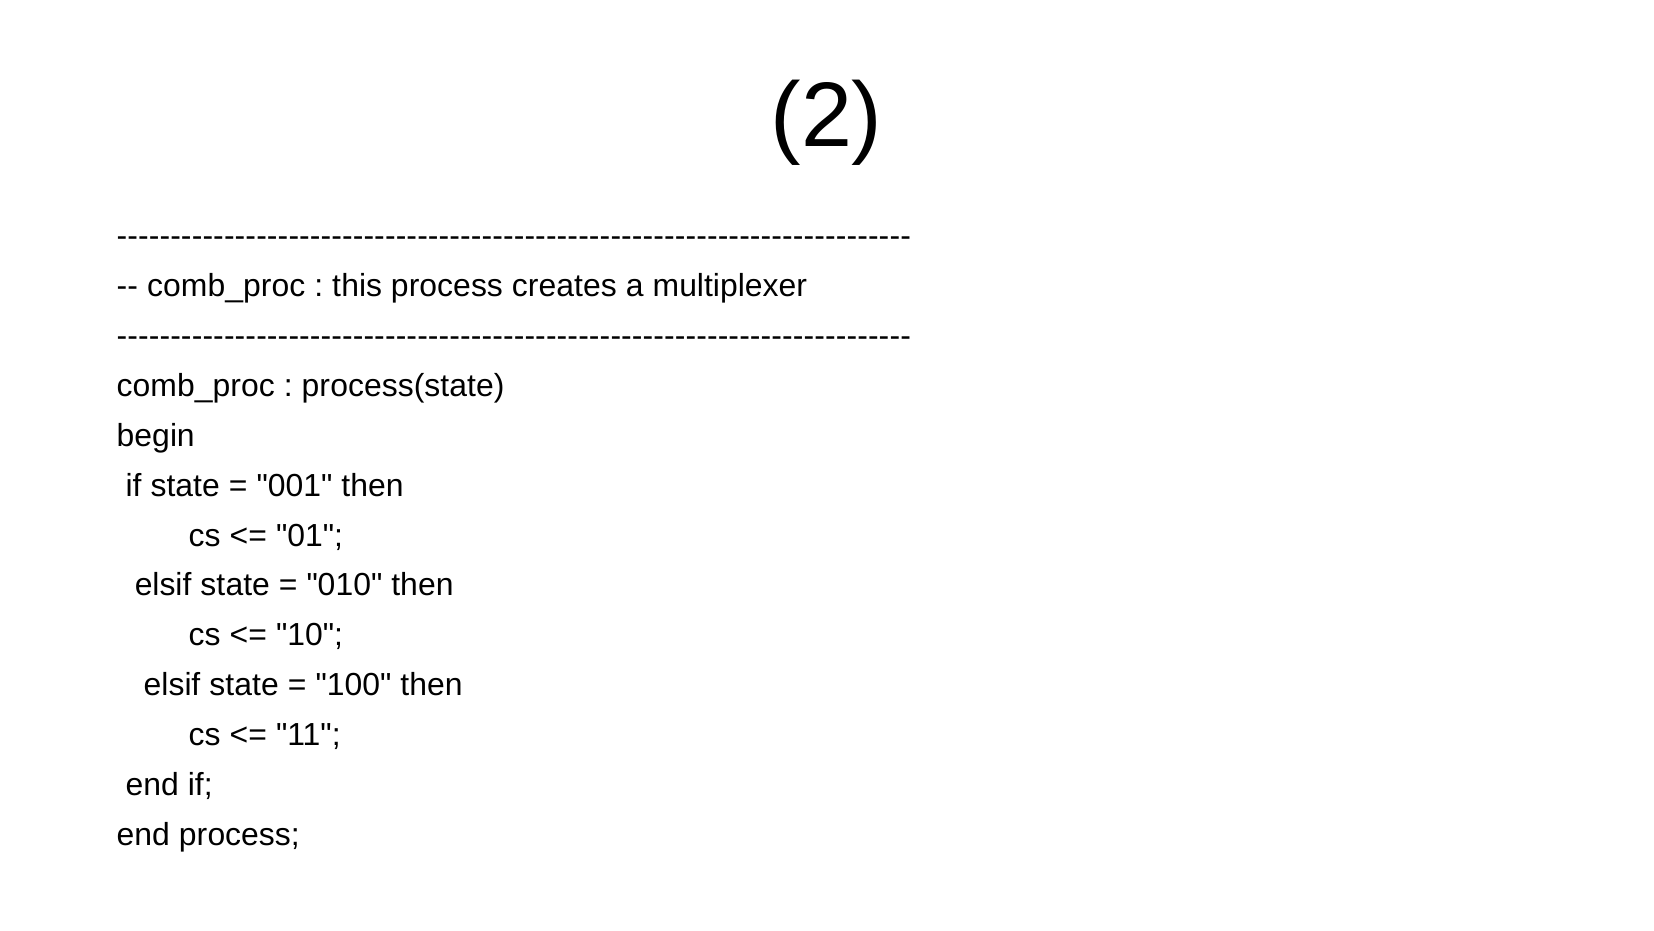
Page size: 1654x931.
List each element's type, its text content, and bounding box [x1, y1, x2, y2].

title (2) [82, 37, 1571, 193]
list -------------------------------------------------------------------------- -- comb_proc : this process creates a multiplexer -------------------------------------------------------------------------- comb_proc : process(state) begin if state = "001" then cs <= "01"; elsif state = "010" then cs <= "10"; elsif state = "100" then cs <= "11"; end if; end process; [82, 217, 1571, 856]
